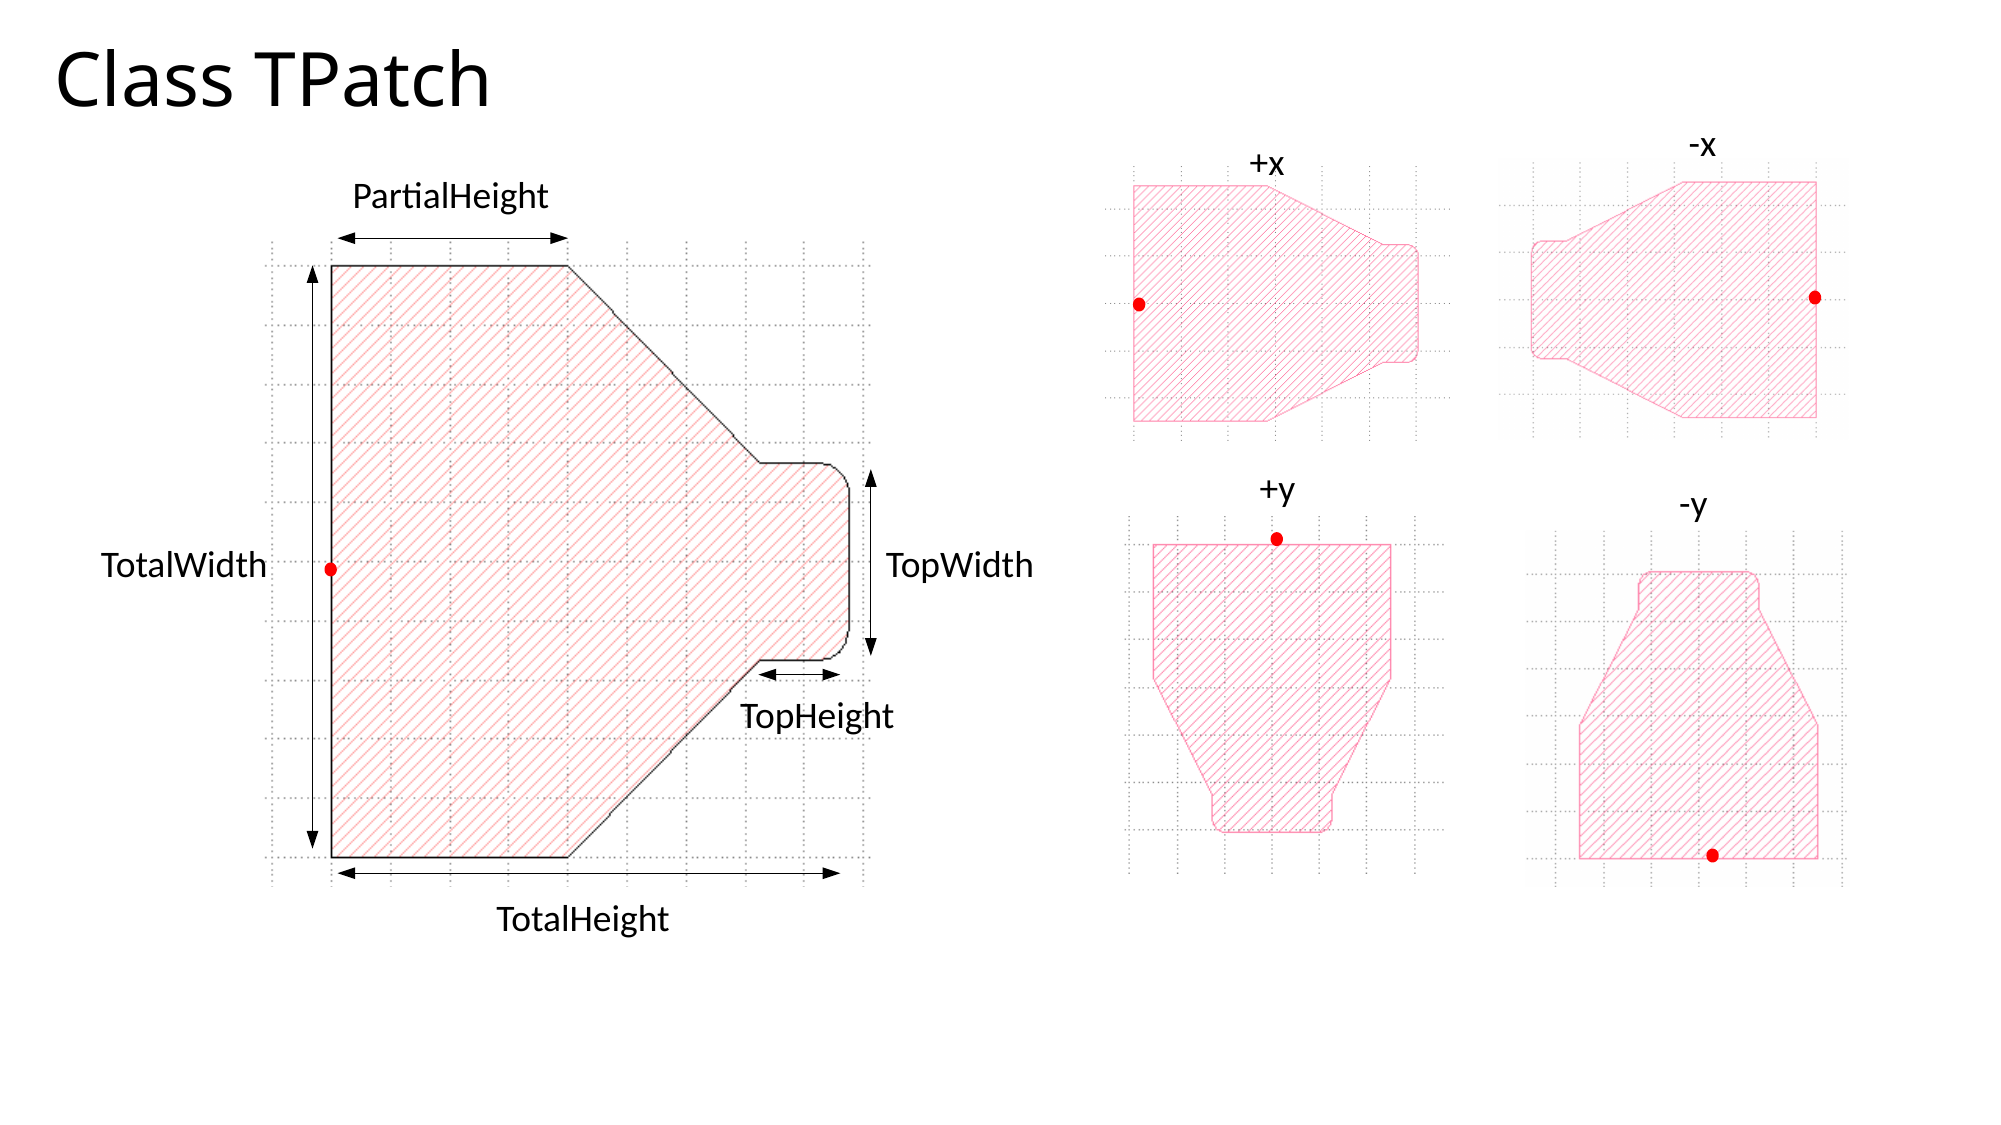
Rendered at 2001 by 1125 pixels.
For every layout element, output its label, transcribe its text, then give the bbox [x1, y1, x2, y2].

text_box TopHeight [725, 683, 956, 744]
text_box [1706, 848, 1719, 863]
text_box +y [1244, 456, 1342, 516]
picture [1101, 164, 1451, 445]
text_box [1132, 297, 1146, 312]
picture [1498, 158, 1849, 440]
picture [1525, 530, 1850, 887]
text_box -x [1673, 111, 1771, 158]
text_box TopWidth [870, 532, 1102, 593]
text_box [1808, 290, 1822, 305]
text_box [324, 562, 337, 577]
text_box TotalHeight [481, 886, 694, 948]
picture [263, 238, 873, 887]
text_box [1270, 532, 1283, 547]
text_box PartialHeight [337, 164, 569, 225]
picture [1121, 516, 1445, 874]
text_box TotalWidth [85, 532, 289, 593]
text_box -y [1664, 471, 1761, 530]
text_box +x [1234, 130, 1332, 192]
text_box Class TPatch [39, 16, 1765, 149]
